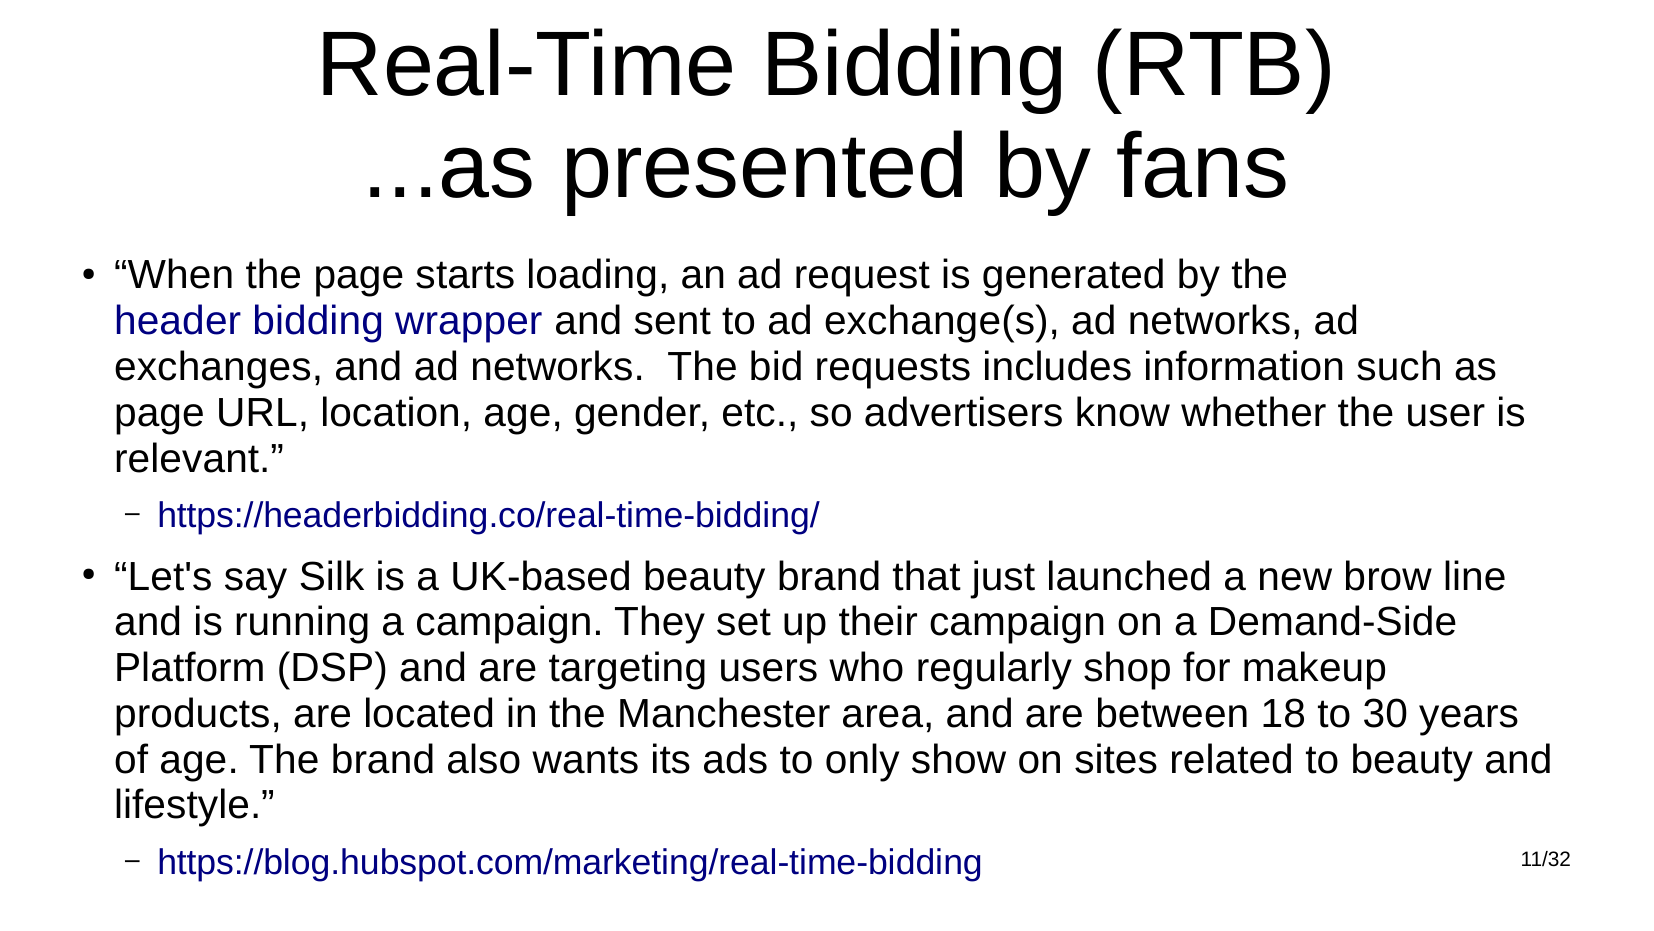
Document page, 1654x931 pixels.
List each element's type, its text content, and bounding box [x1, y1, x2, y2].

list “When the page starts loading, an ad request is generated by the header bidding wrapper and sent to ad exchange(s), ad networks, ad exchanges, and ad networks. The bid requests includes information such as page URL, location, age, gender, etc., so advertisers know whether the user is relevant.” https://headerbidding.co/real-time-bidding/ “Let's say Silk is a UK-based beauty brand that just launched a new brow line and is running a campaign. They set up their campaign on a Demand-Side Platform (DSP) and are targeting users who regularly shop for makeup products, are located in the Manchester area, and are between 18 to 30 years of age. The brand also wants its ads to only show on sites related to beauty and lifestyle.” https://blog.hubspot.com/marketing/real-time-bidding [70, 251, 1560, 886]
title Real-Time Bidding (RTB) ...as presented by fans [82, 12, 1571, 218]
